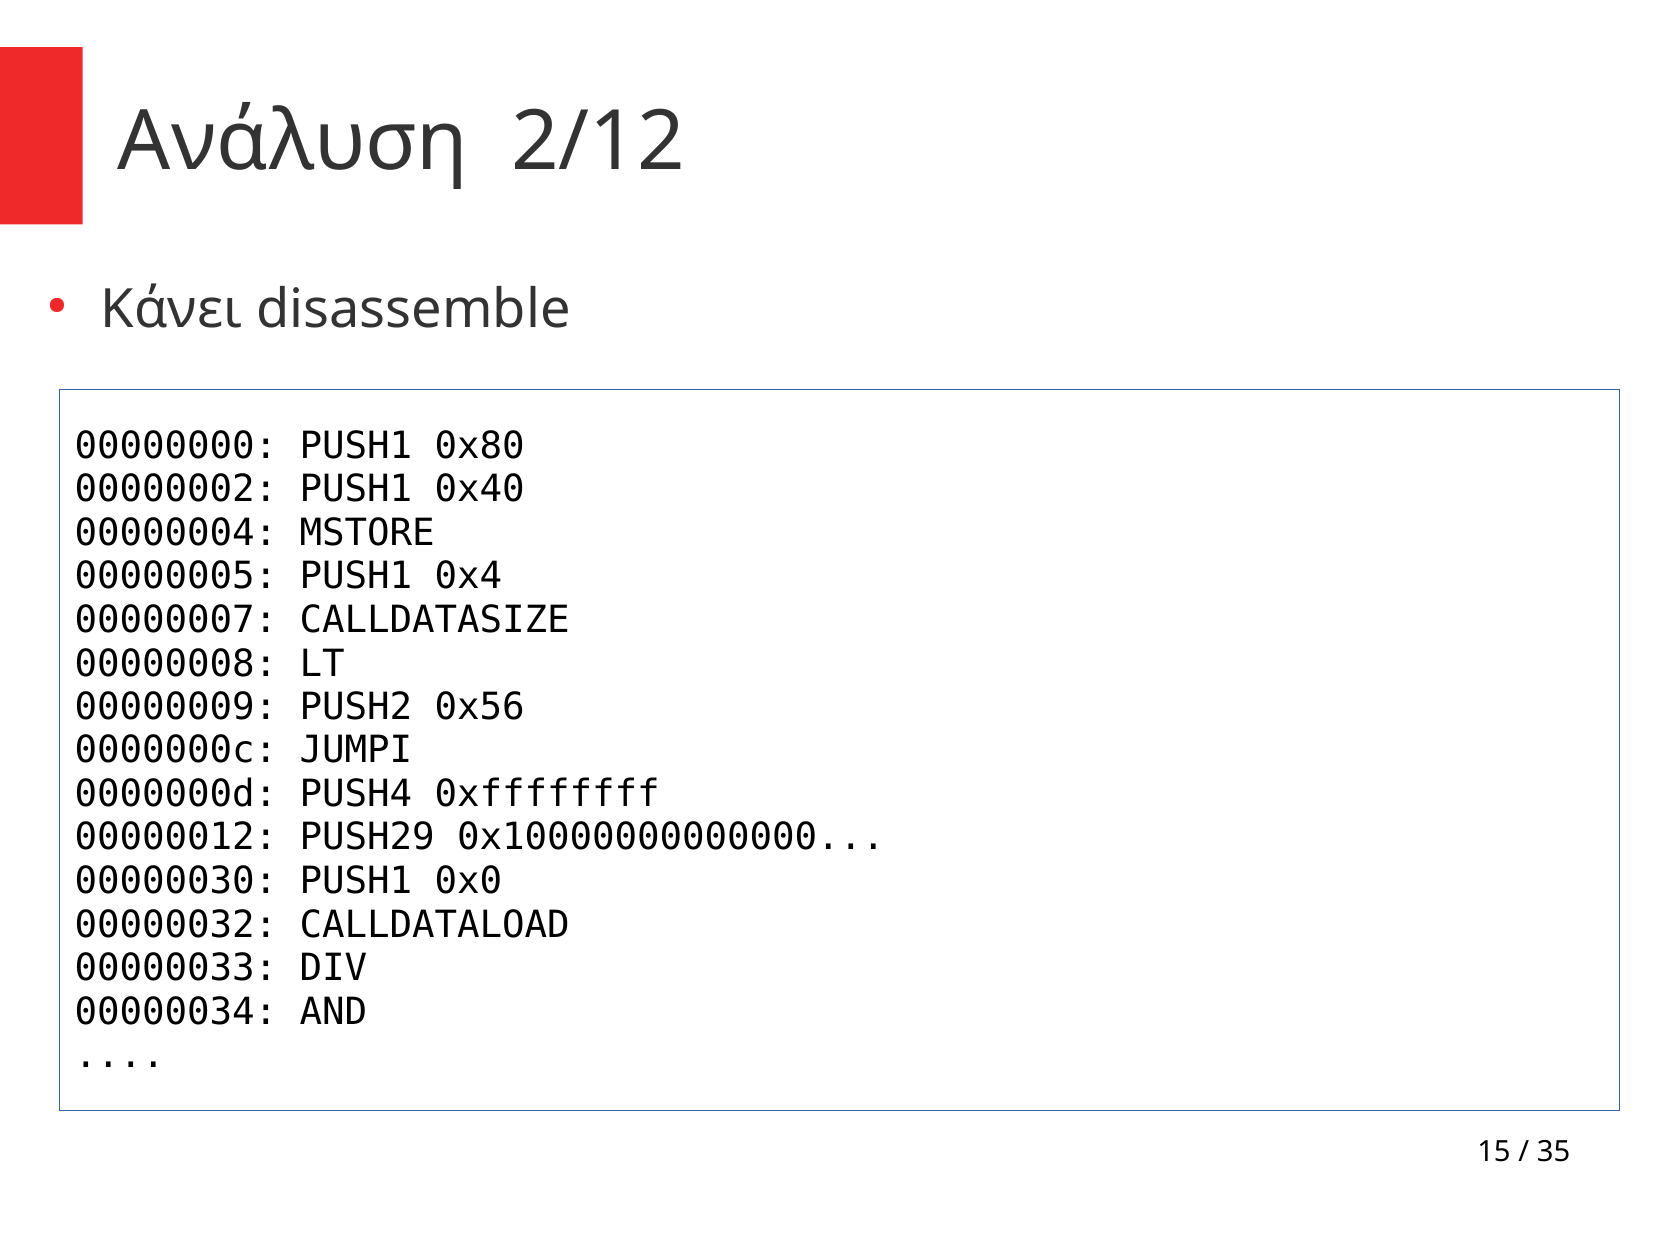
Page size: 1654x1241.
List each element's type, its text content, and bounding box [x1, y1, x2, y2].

title Ανάλυση 2/12 [117, 33, 1571, 241]
list Κάνει disassemble [29, 270, 1620, 376]
text_box 00000000: PUSH1 0x80 00000002: PUSH1 0x40 00000004: MSTORE 00000005: PUSH1 0x4 00000007: CALLDATASIZE 00000008: LT 00000009: PUSH2 0x56 0000000c: JUMPI 0000000d: PUSH4 0xffffffff 00000012: PUSH29 0x10000000000000... 00000030: PUSH1 0x0 00000032: CALLDATALOAD 00000033: DIV 00000034: AND .... [59, 389, 1620, 1111]
